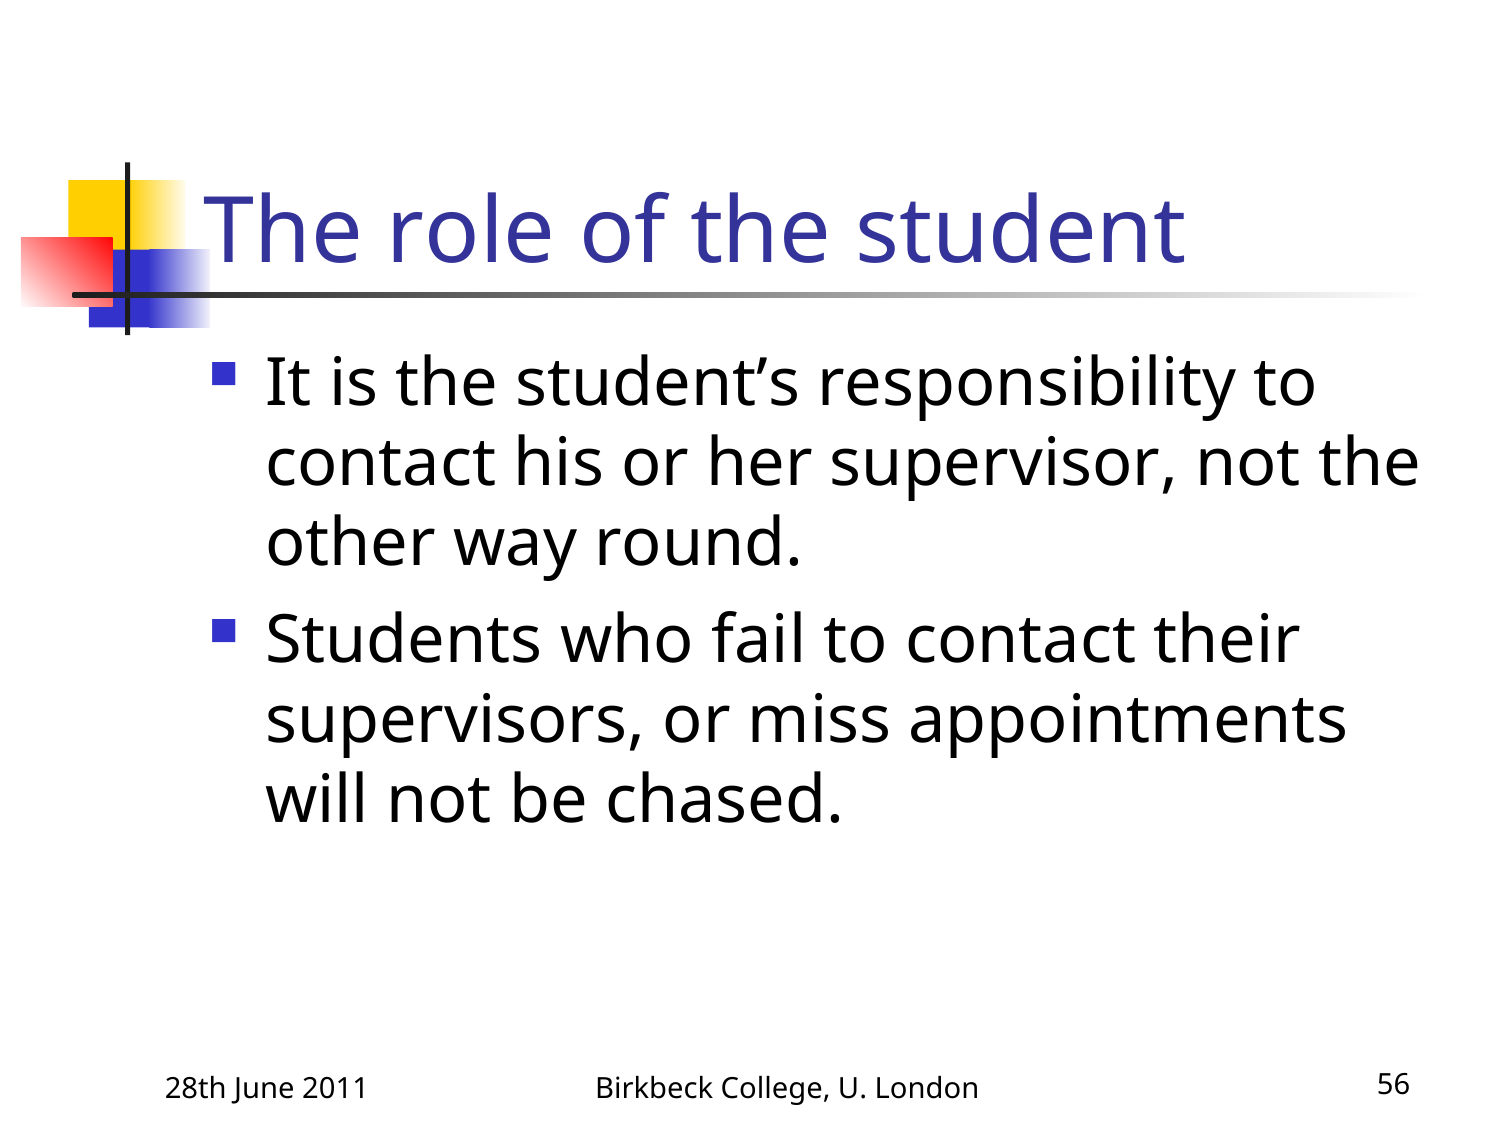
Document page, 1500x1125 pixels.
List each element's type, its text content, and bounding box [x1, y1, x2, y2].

title The role of the student [188, 101, 1468, 289]
text_box <number> [1112, 1037, 1426, 1113]
text_box 28th June 2011 [150, 1037, 463, 1113]
list It is the student’s responsibility to contact his or her supervisor, not the other way round. Students who fail to contact their supervisors, or miss appointments will not be chased. [193, 331, 1469, 1007]
text_box Birkbeck College, U. London [549, 1037, 1026, 1113]
